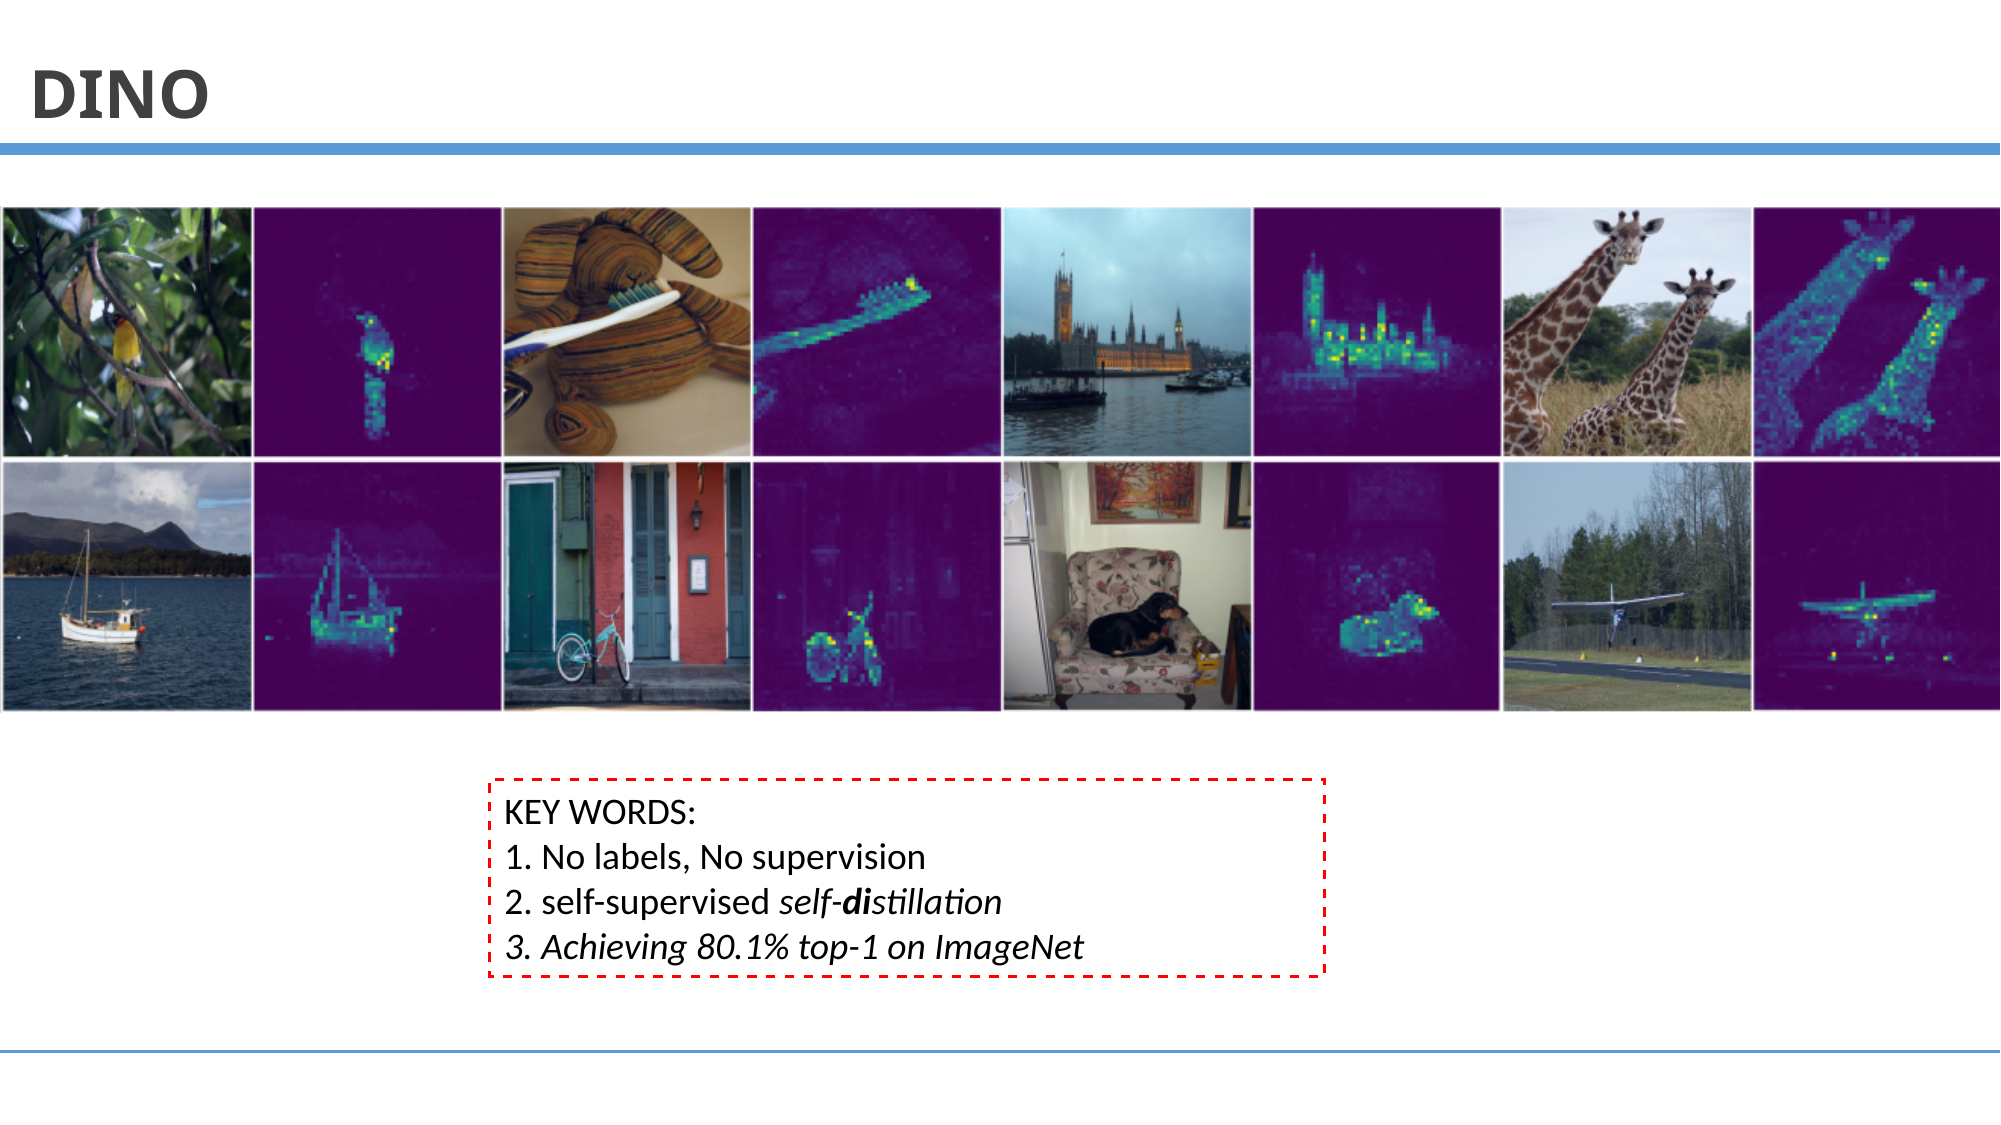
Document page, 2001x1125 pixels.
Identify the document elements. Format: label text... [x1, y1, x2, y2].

picture [0, 206, 2000, 713]
text_box KEY WORDS: 1. No labels, No supervision 2. self-supervised self-distillation 3. Achieving 80.1% top-1 on ImageNet [489, 779, 1325, 977]
text_box DINO [14, 44, 234, 141]
